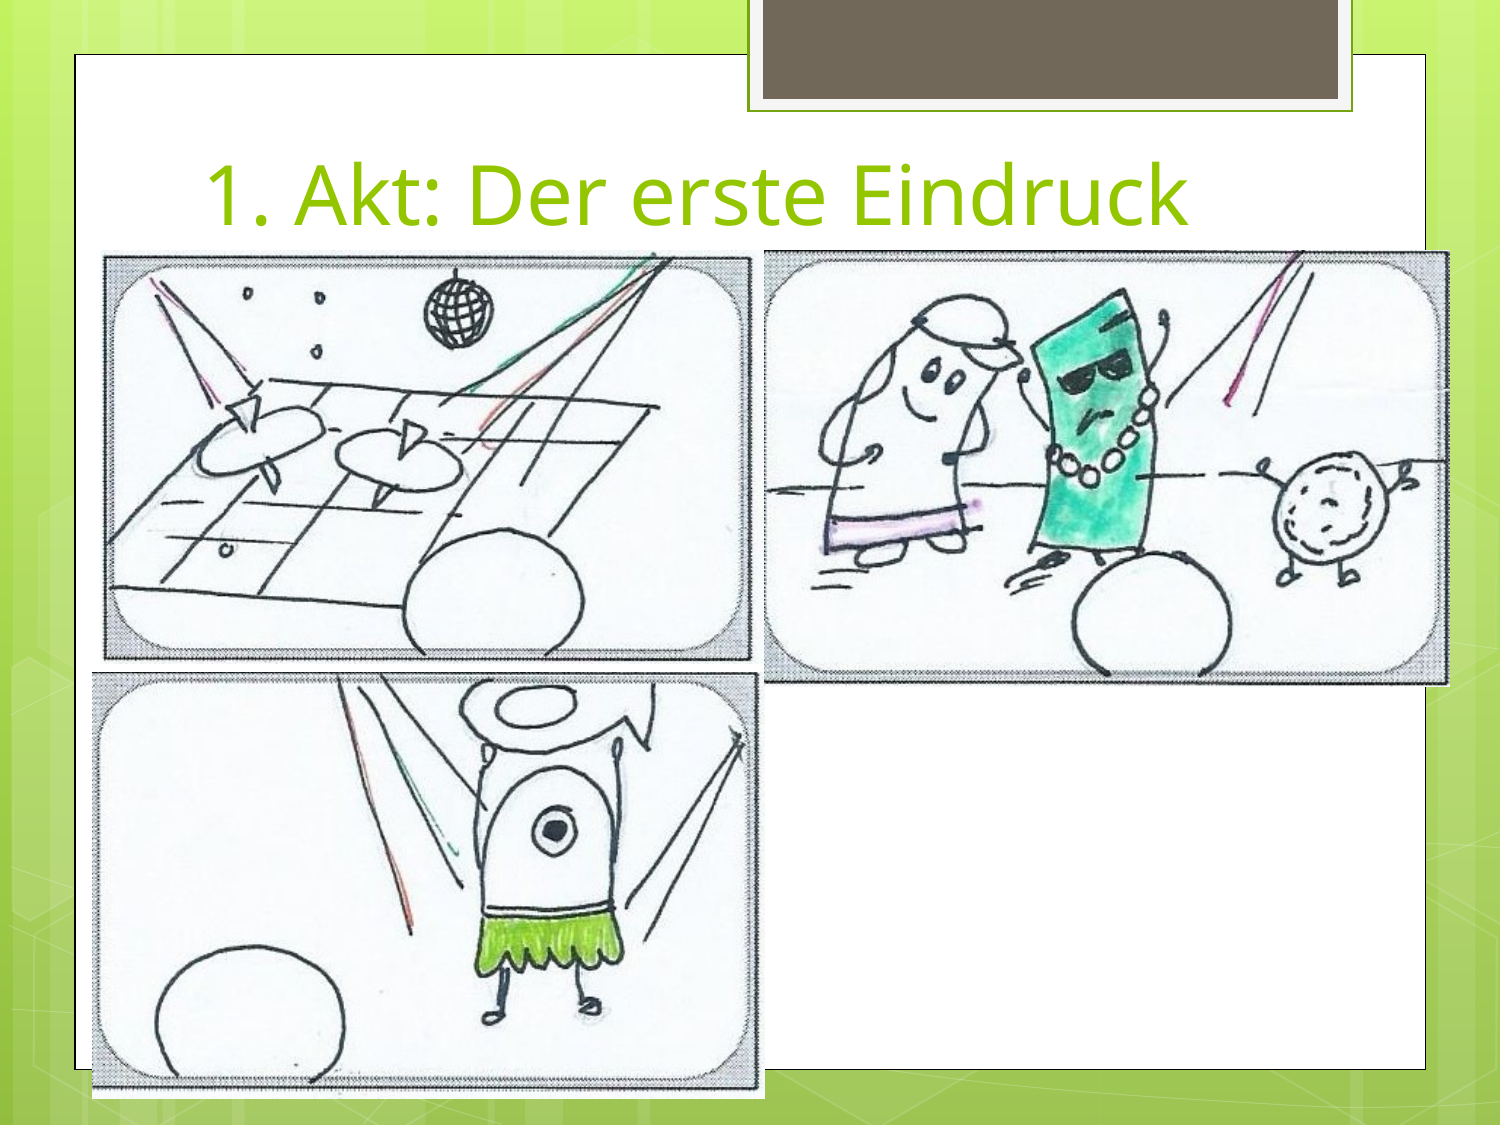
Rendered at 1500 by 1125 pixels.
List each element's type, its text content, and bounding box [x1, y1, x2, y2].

title 1. Akt: Der erste Eindruck [187, 62, 1341, 250]
picture [92, 250, 1450, 1099]
